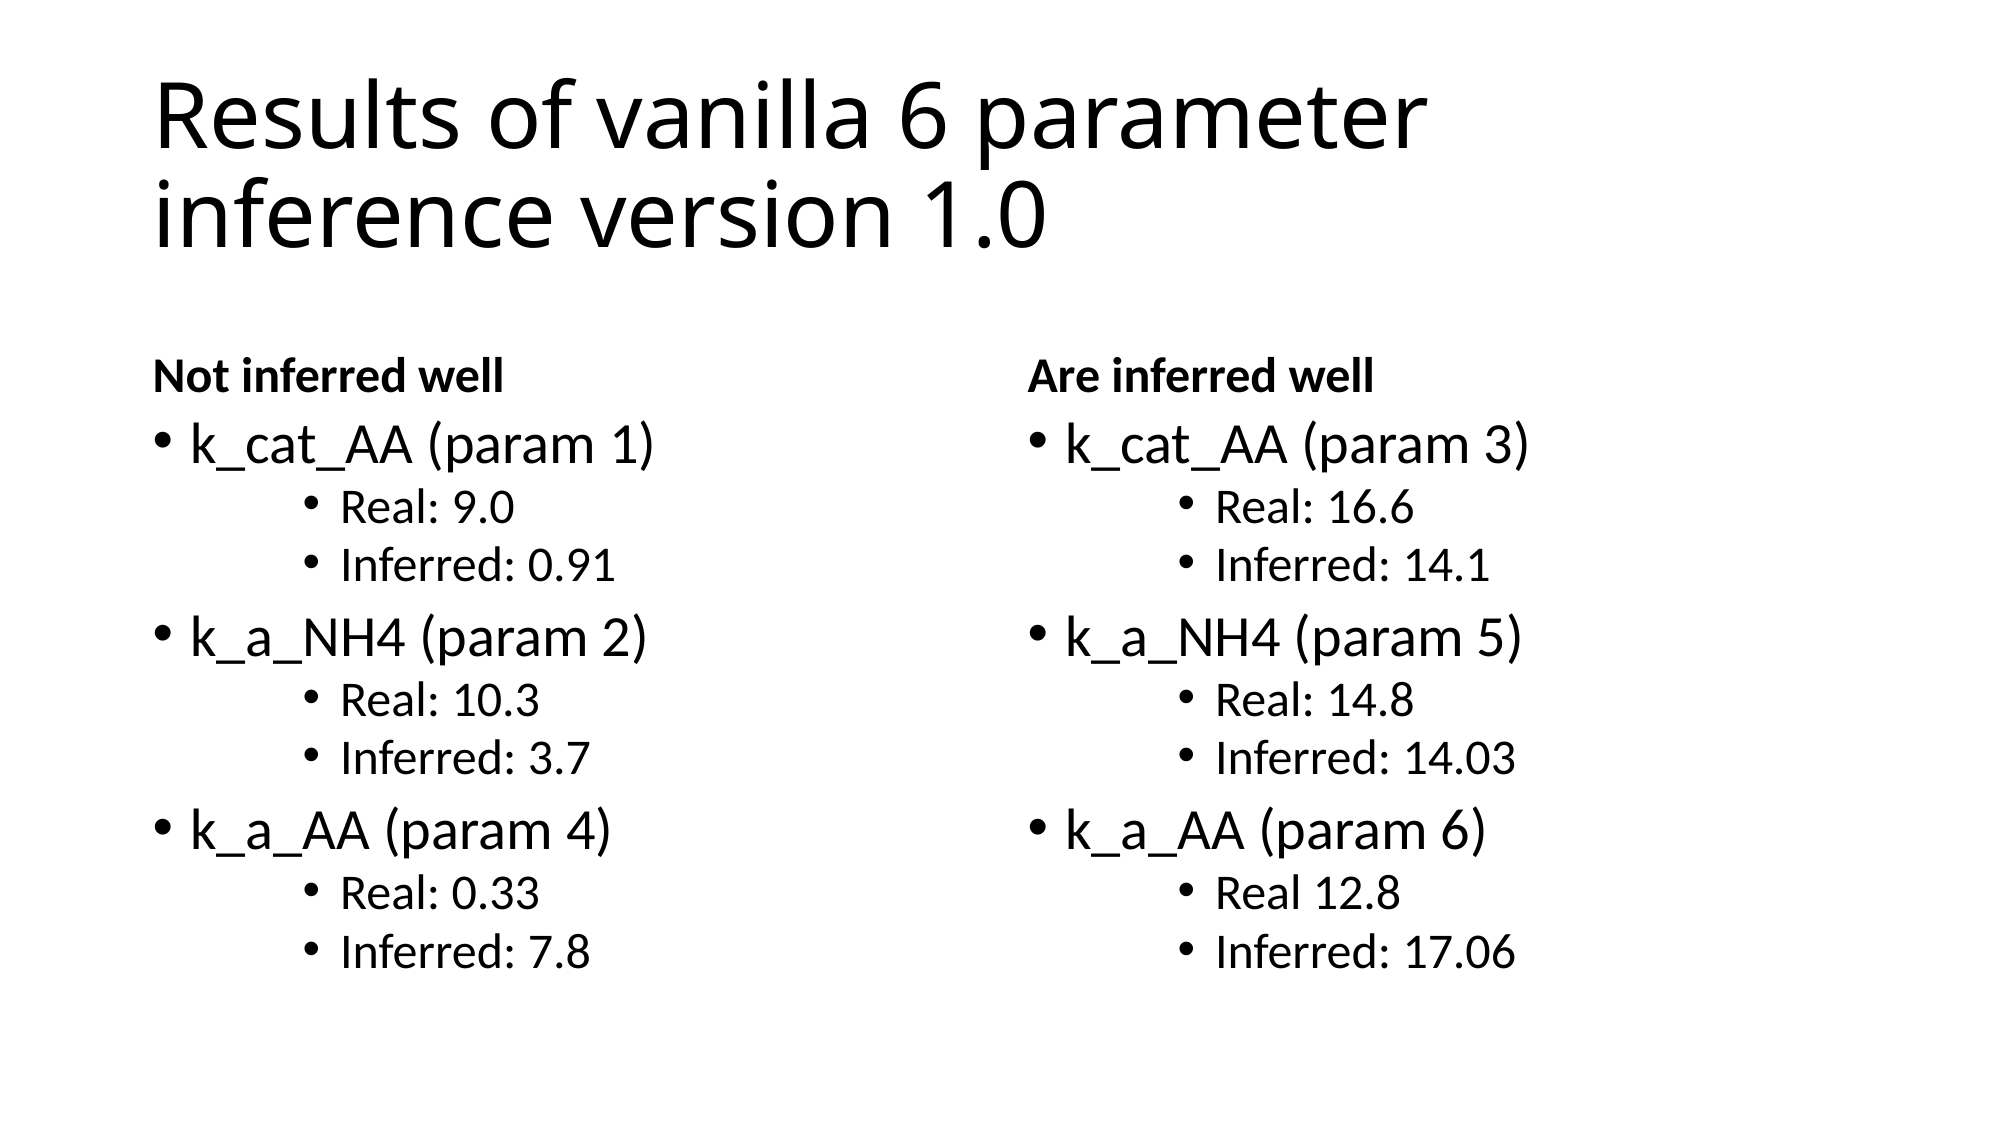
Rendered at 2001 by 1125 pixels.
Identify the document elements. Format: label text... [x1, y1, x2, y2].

title Results of vanilla 6 parameter inference version 1.0 [137, 59, 1863, 278]
list Not inferred well [137, 275, 984, 410]
list k_cat_AA (param 3) Real: 16.6 Inferred: 14.1 k_a_NH4 (param 5) Real: 14.8 Inferred: 14.03 k_a_AA (param 6) Real 12.8 Inferred: 17.06 [1012, 410, 1863, 1016]
list k_cat_AA (param 1) Real: 9.0 Inferred: 0.91 k_a_NH4 (param 2) Real: 10.3 Inferred: 3.7 k_a_AA (param 4) Real: 0.33 Inferred: 7.8 [137, 410, 984, 1016]
list Are inferred well [1012, 275, 1863, 410]
